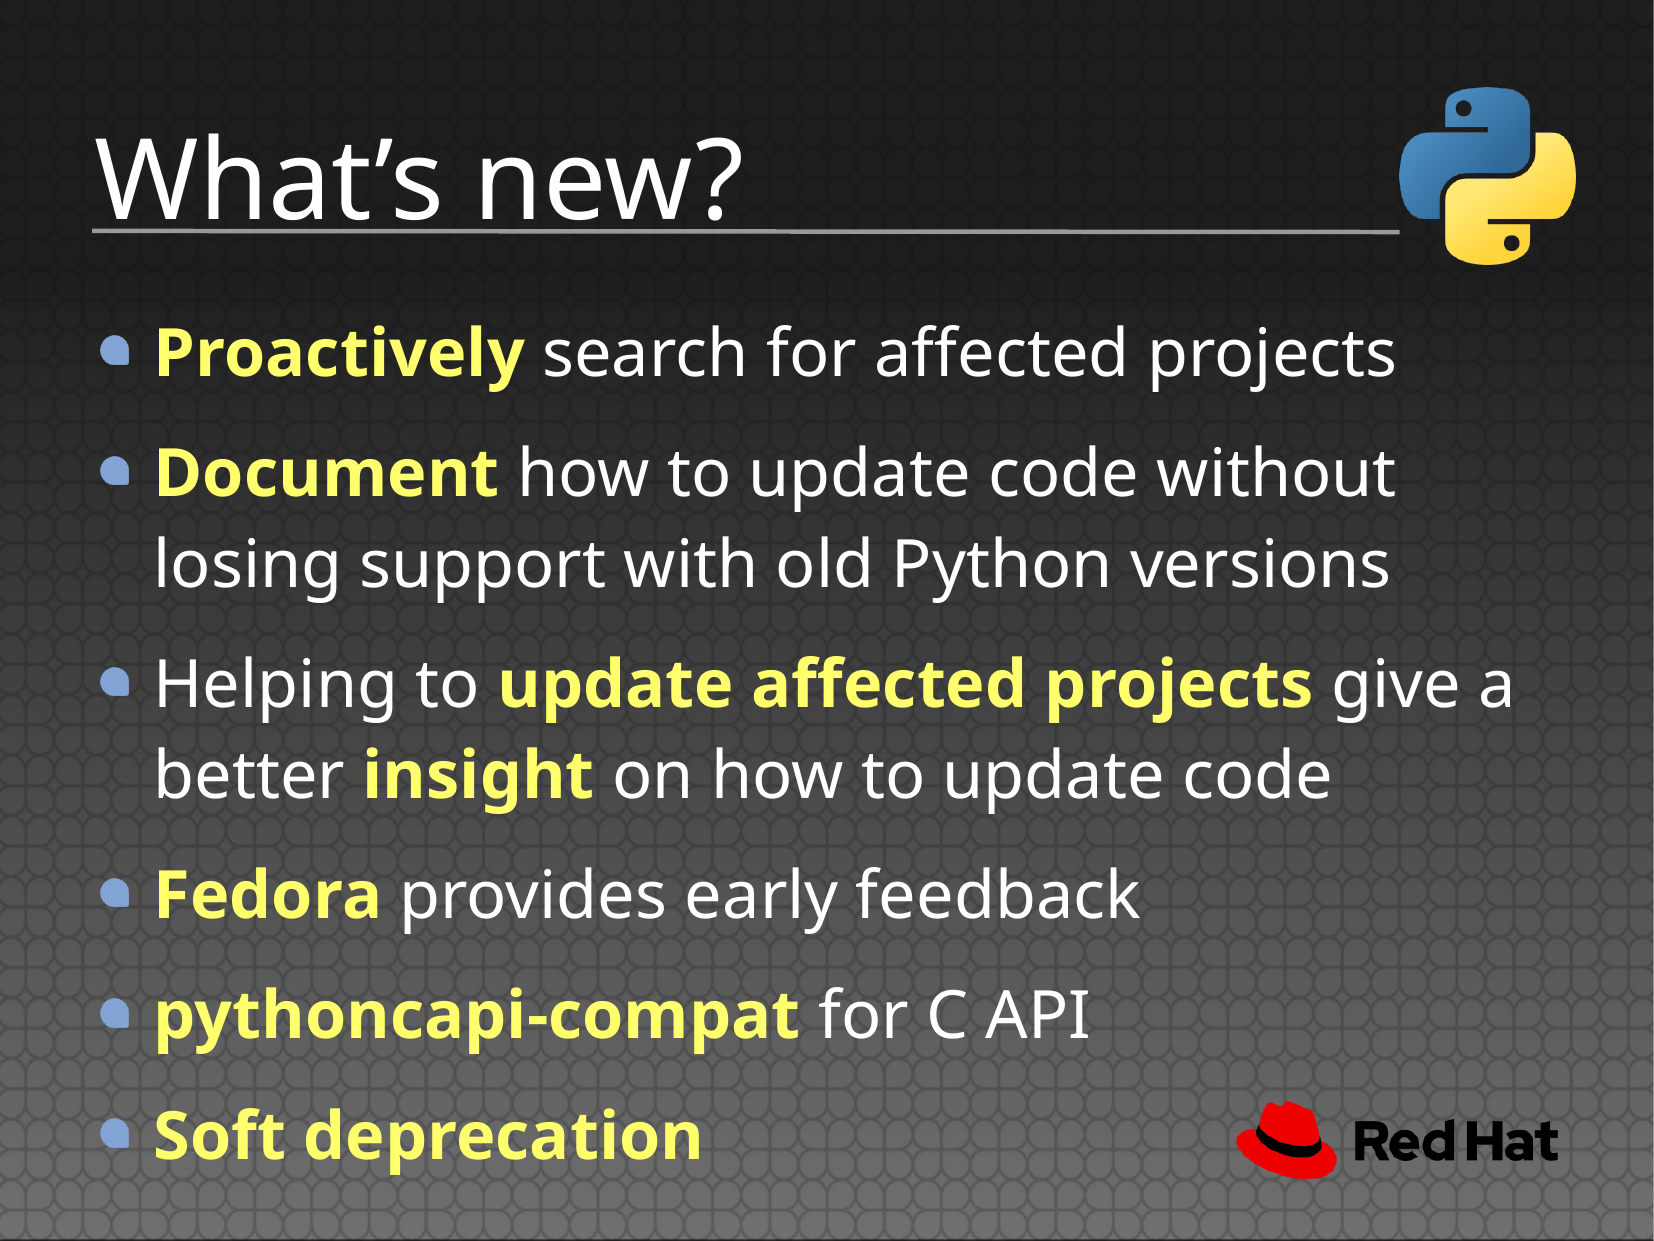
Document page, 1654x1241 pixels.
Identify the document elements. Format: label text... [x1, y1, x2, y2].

title What’s new? [94, 100, 1426, 251]
picture [0, 0, 1654, 1241]
list Proactively search for affected projects Document how to update code without losing support with old Python versions Helping to update affected projects give a better insight on how to update code Fedora provides early feedback pythoncapi-compat for C API Soft deprecation [82, 304, 1571, 1047]
